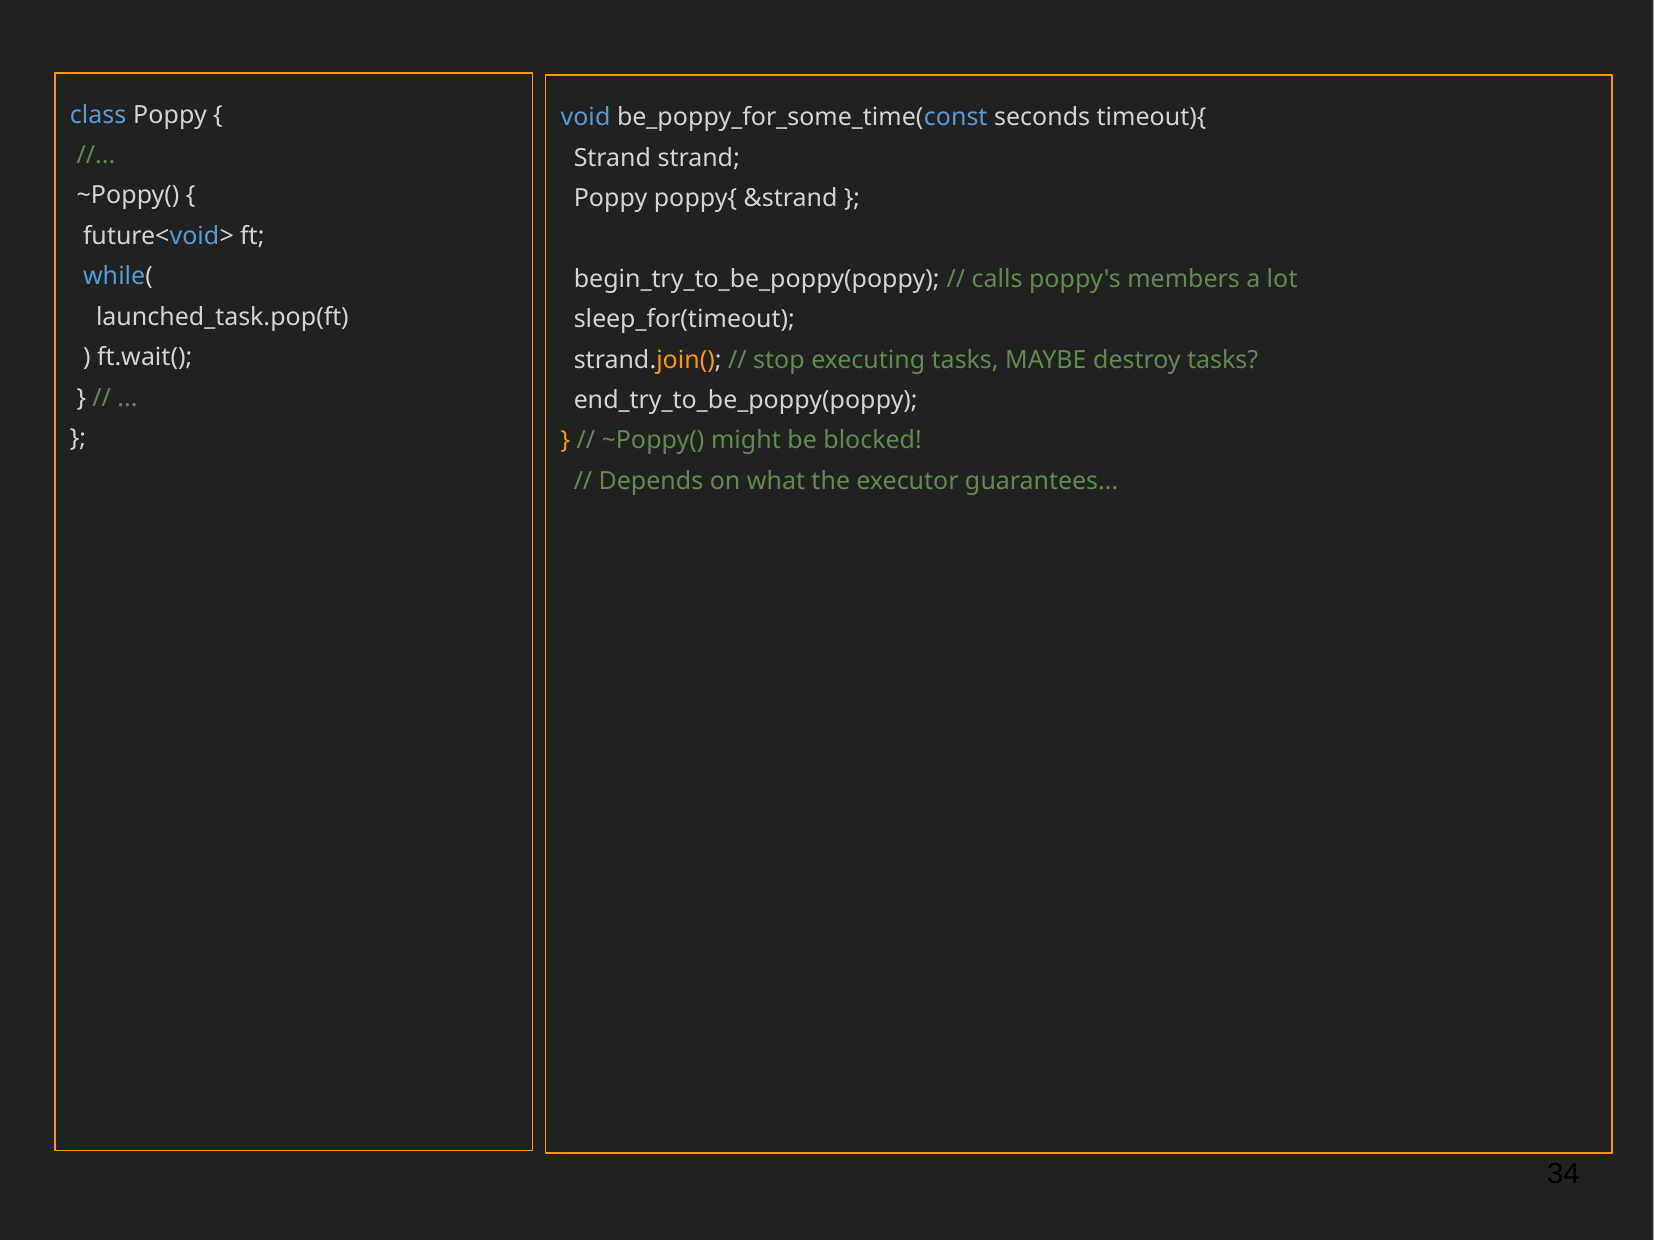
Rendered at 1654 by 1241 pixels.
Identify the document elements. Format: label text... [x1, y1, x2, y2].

list class Poppy { //... ~Poppy() { future<void> ft; while( launched_task.pop(ft) ) ft.wait(); } // ... }; [55, 72, 533, 1151]
slide_number <number> [1532, 1124, 1632, 1220]
list void be_poppy_for_some_time(const seconds timeout){ Strand strand; Poppy poppy{ &strand }; begin_try_to_be_poppy(poppy); // calls poppy's members a lot sleep_for(timeout); strand.join(); // stop executing tasks, MAYBE destroy tasks? end_try_to_be_poppy(poppy); } // ~Poppy() might be blocked! // Depends on what the executor guarantees... [545, 75, 1613, 1153]
